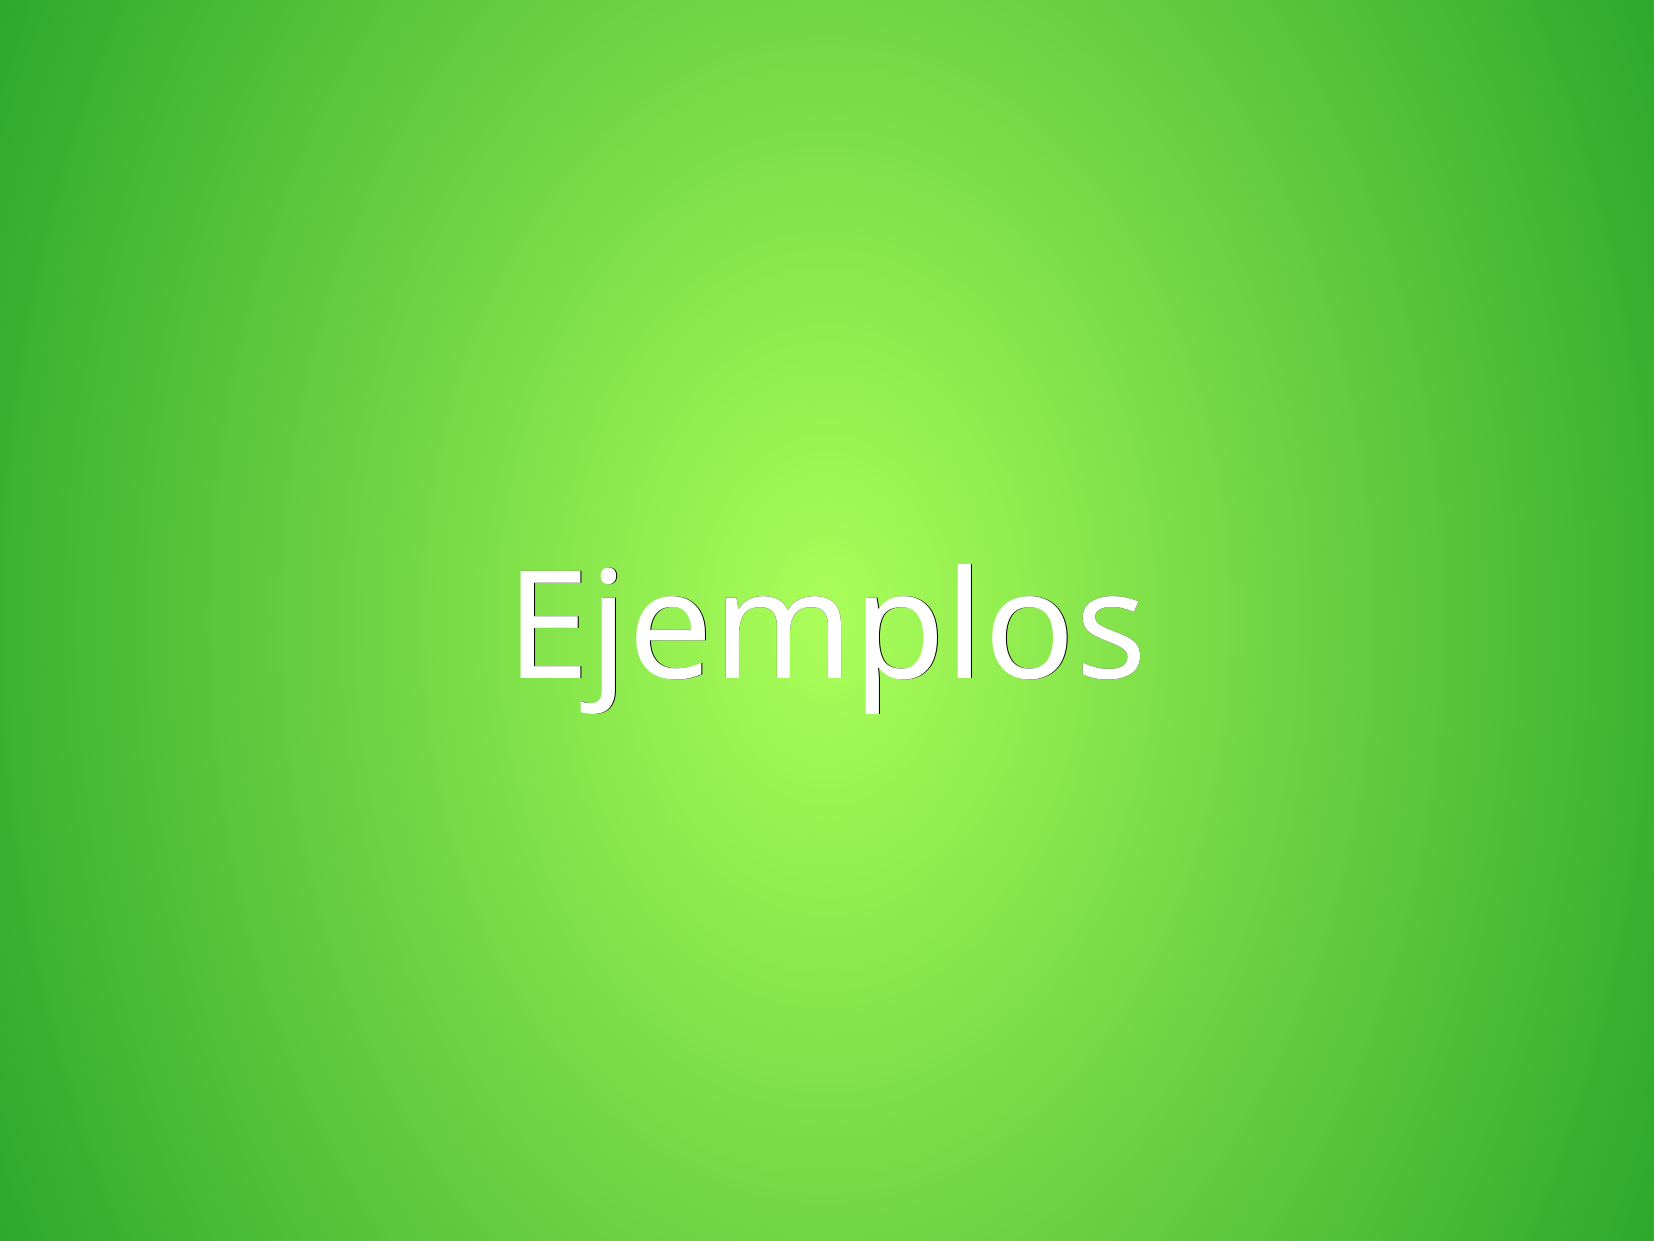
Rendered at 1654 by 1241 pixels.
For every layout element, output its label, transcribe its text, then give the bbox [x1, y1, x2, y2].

text_box Ejemplos [375, 437, 1279, 803]
